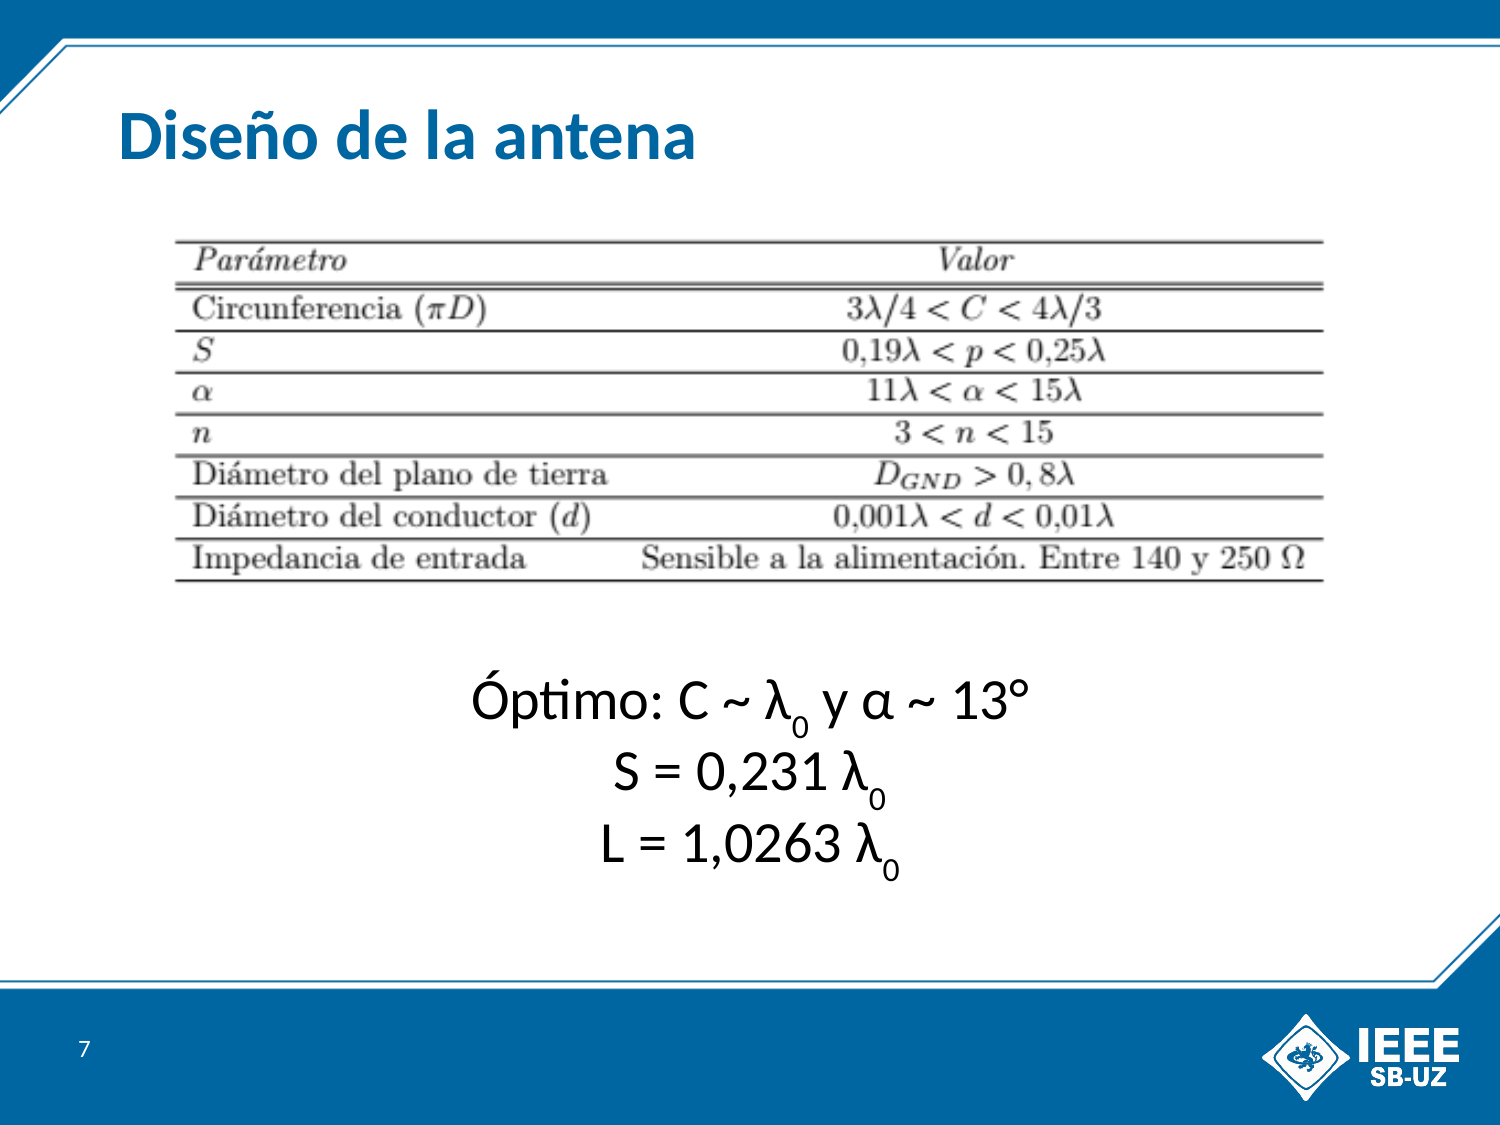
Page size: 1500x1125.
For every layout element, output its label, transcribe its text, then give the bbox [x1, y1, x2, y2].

slide_number <number> [63, 1017, 143, 1078]
picture [0, 0, 1500, 115]
text_box Óptimo: C ~ λ0 y α ~ 13° S = 0,231 λ0 L = 1,0263 λ0 [157, 668, 1343, 969]
picture [0, 913, 1500, 1125]
title Diseño de la antena [103, 91, 1397, 182]
picture [147, 209, 1353, 601]
